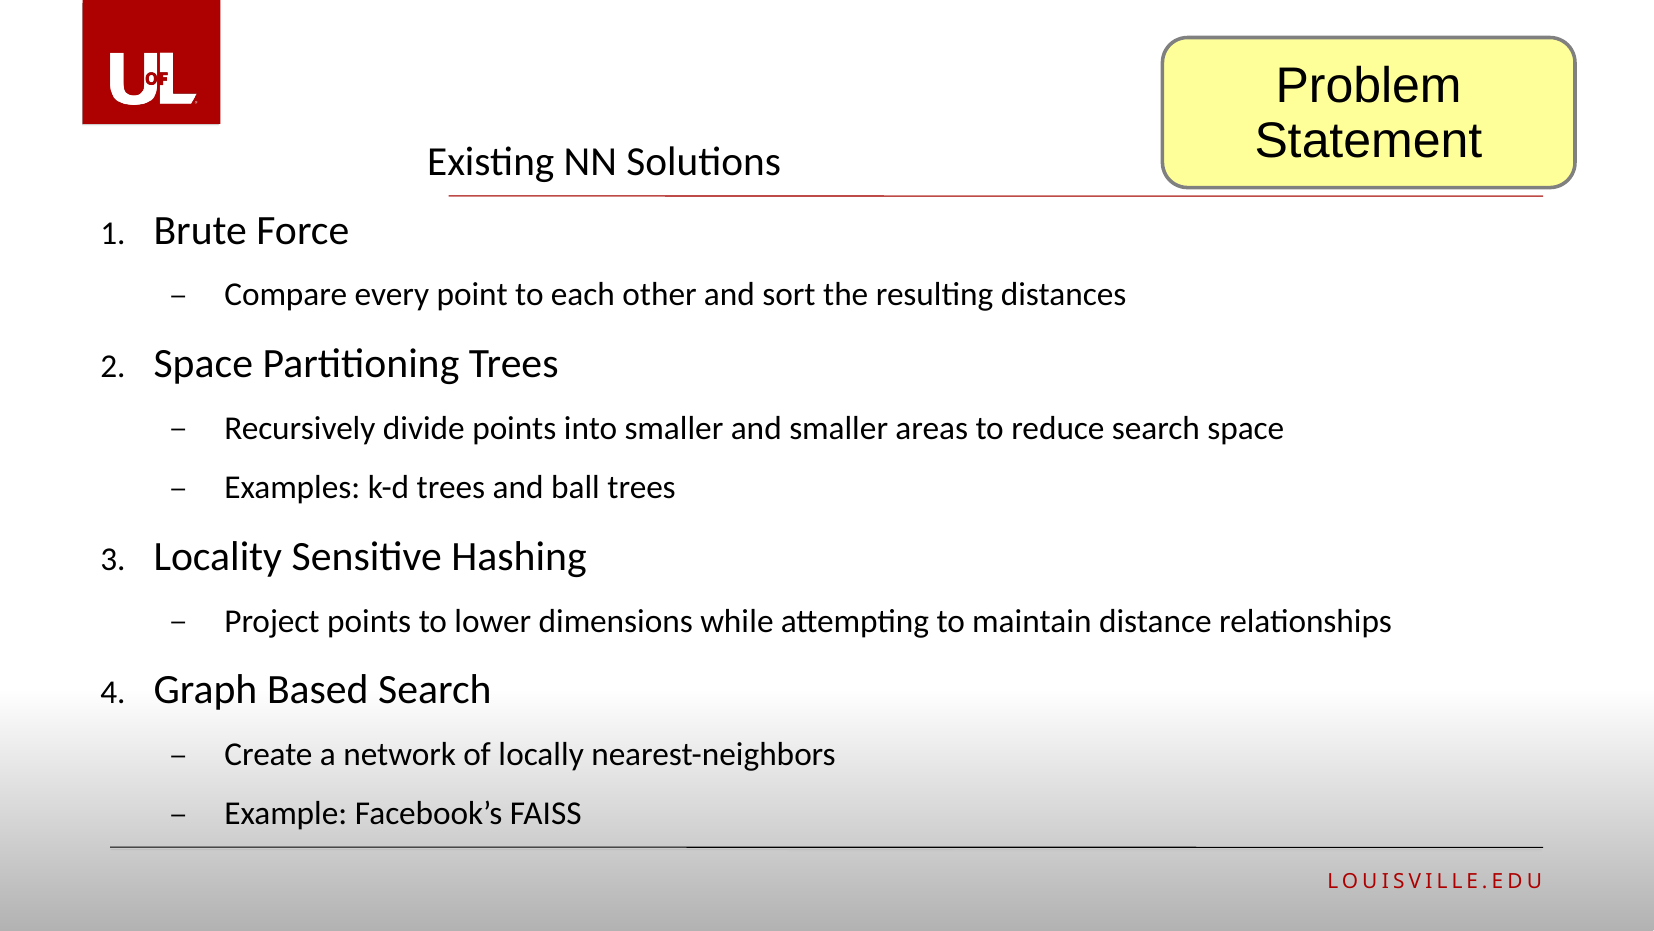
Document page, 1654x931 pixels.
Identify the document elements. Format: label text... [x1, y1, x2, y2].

title Existing NN Solutions [427, 134, 1544, 197]
text_box Problem Statement [1162, 37, 1576, 188]
list Brute Force Compare every point to each other and sort the resulting distances Space Partitioning Trees Recursively divide points into smaller and smaller areas to reduce search space Examples: k-d trees and ball trees Locality Sensitive Hashing Project points to lower dimensions while attempting to maintain distance relationships Graph Based Search Create a network of locally nearest-neighbors Example: Facebook’s FAISS [82, 213, 1571, 834]
picture [110, 52, 198, 105]
